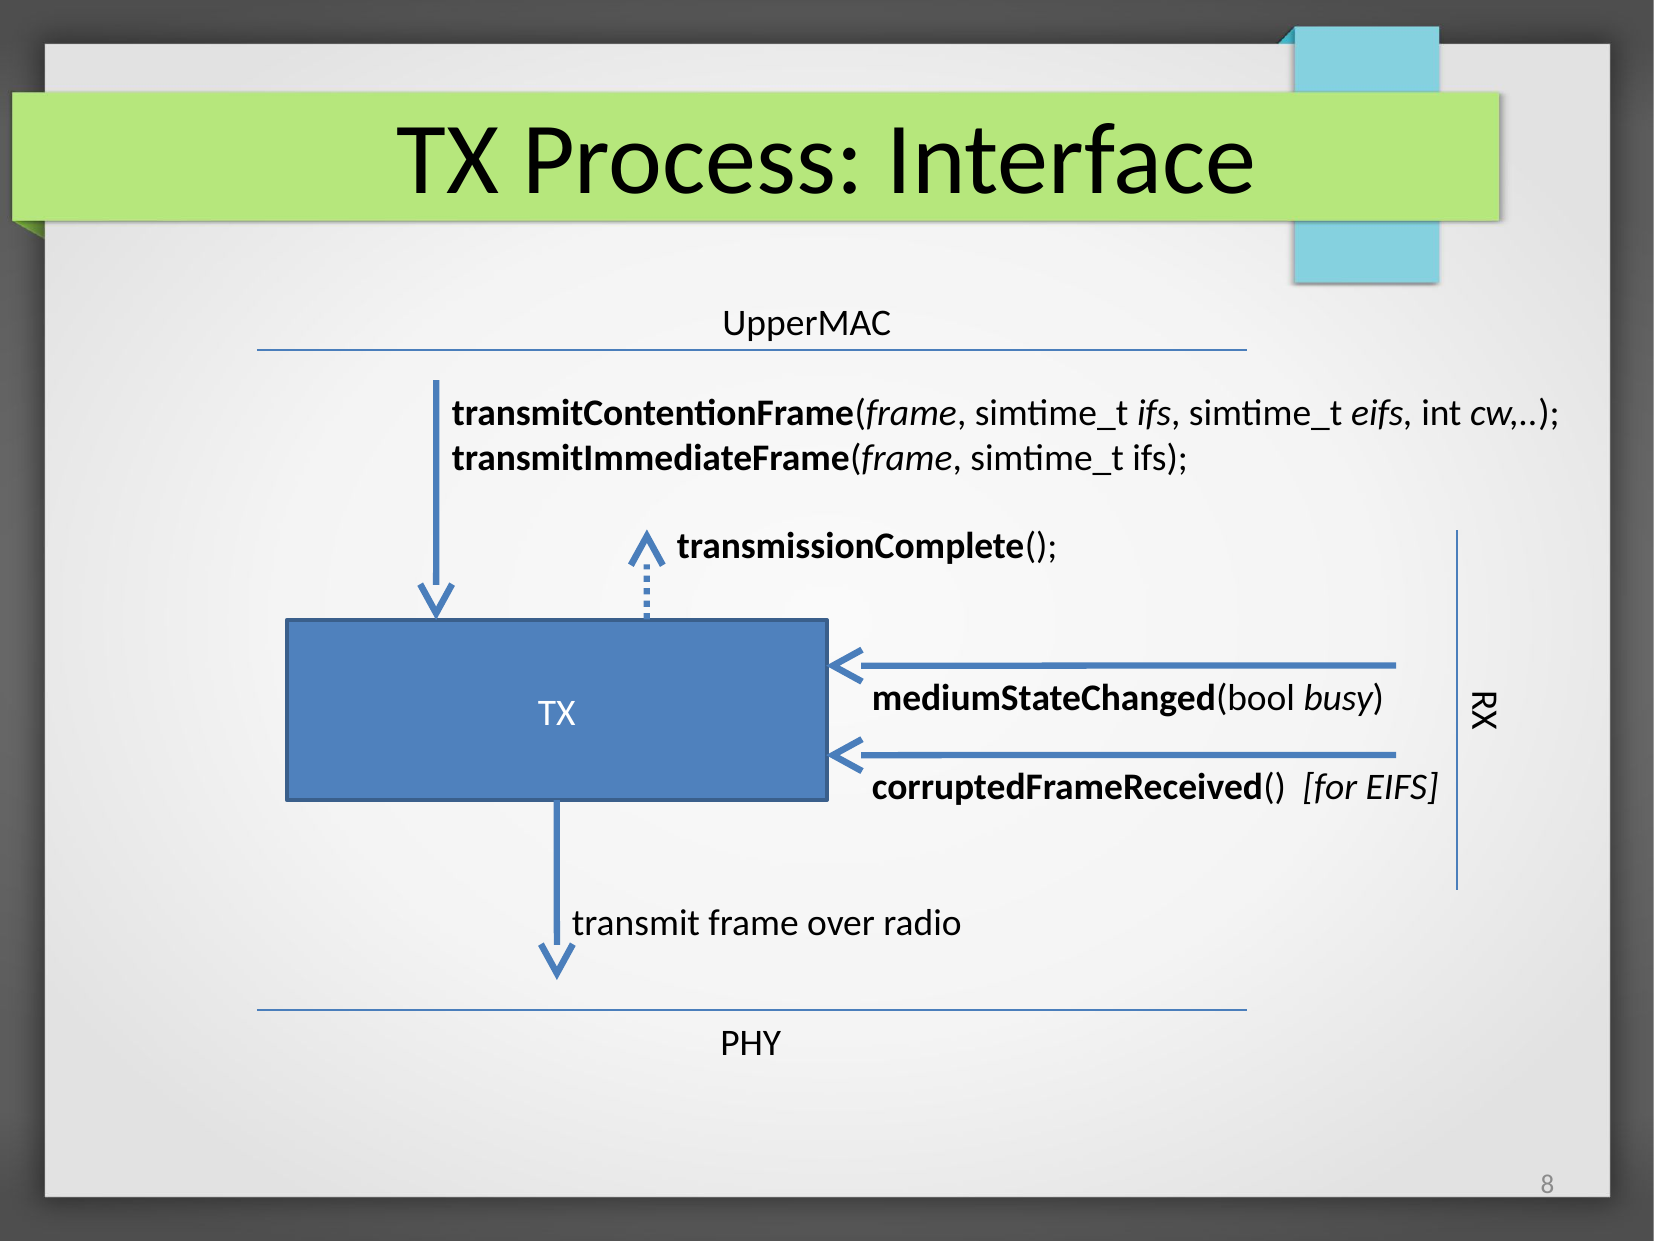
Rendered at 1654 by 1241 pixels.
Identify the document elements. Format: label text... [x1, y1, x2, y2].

text_box UpperMAC [707, 290, 907, 351]
text_box mediumStateChanged(bool busy) [856, 665, 1456, 726]
text_box RX [1457, 675, 1518, 746]
text_box transmitContentionFrame(frame, simtime_t ifs, simtime_t eifs, int cw,..); transmitImmediateFrame(frame, simtime_t ifs); [436, 380, 1605, 486]
text_box transmissionComplete(); [661, 513, 1202, 575]
text_box PHY [705, 1010, 797, 1071]
text_box corruptedFrameReceived() [for EIFS] [856, 754, 1457, 815]
text_box transmit frame over radio [556, 890, 1007, 951]
slide_number <number> [1185, 1149, 1571, 1216]
picture [0, 0, 1654, 1241]
text_box TX [286, 620, 827, 800]
title TX Process: Interface [82, 49, 1571, 257]
